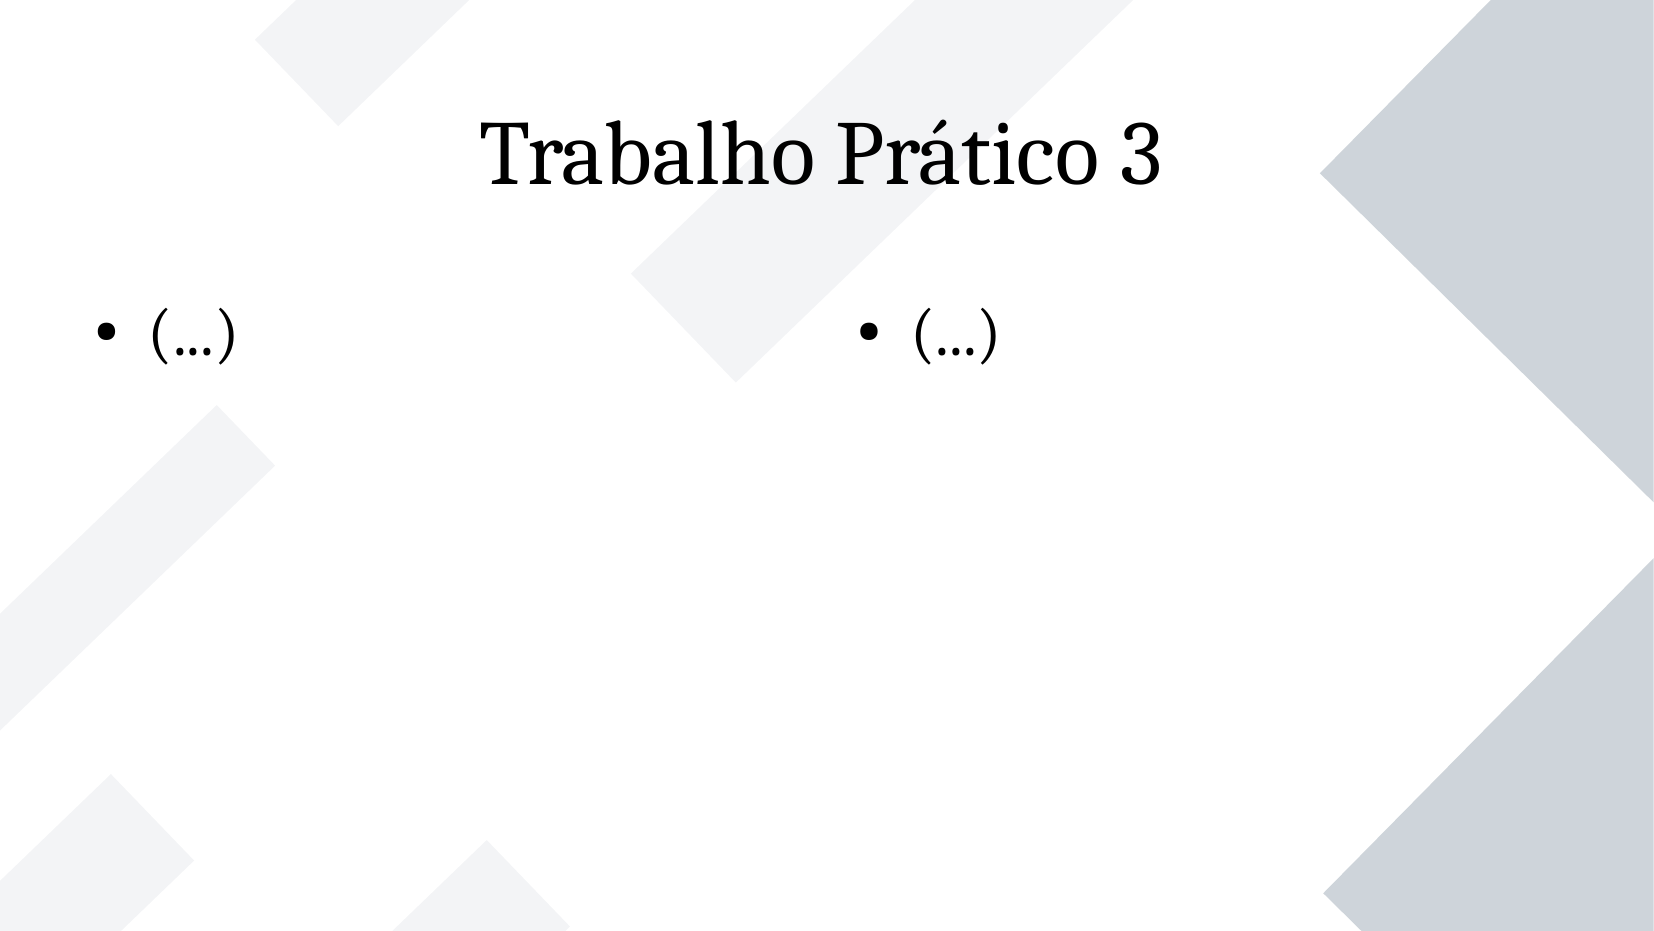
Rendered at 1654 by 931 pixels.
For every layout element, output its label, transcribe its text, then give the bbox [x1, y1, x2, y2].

list (...) [839, 295, 1566, 835]
list (...) [76, 295, 803, 835]
title Trabalho Prático 3 [76, 76, 1565, 233]
